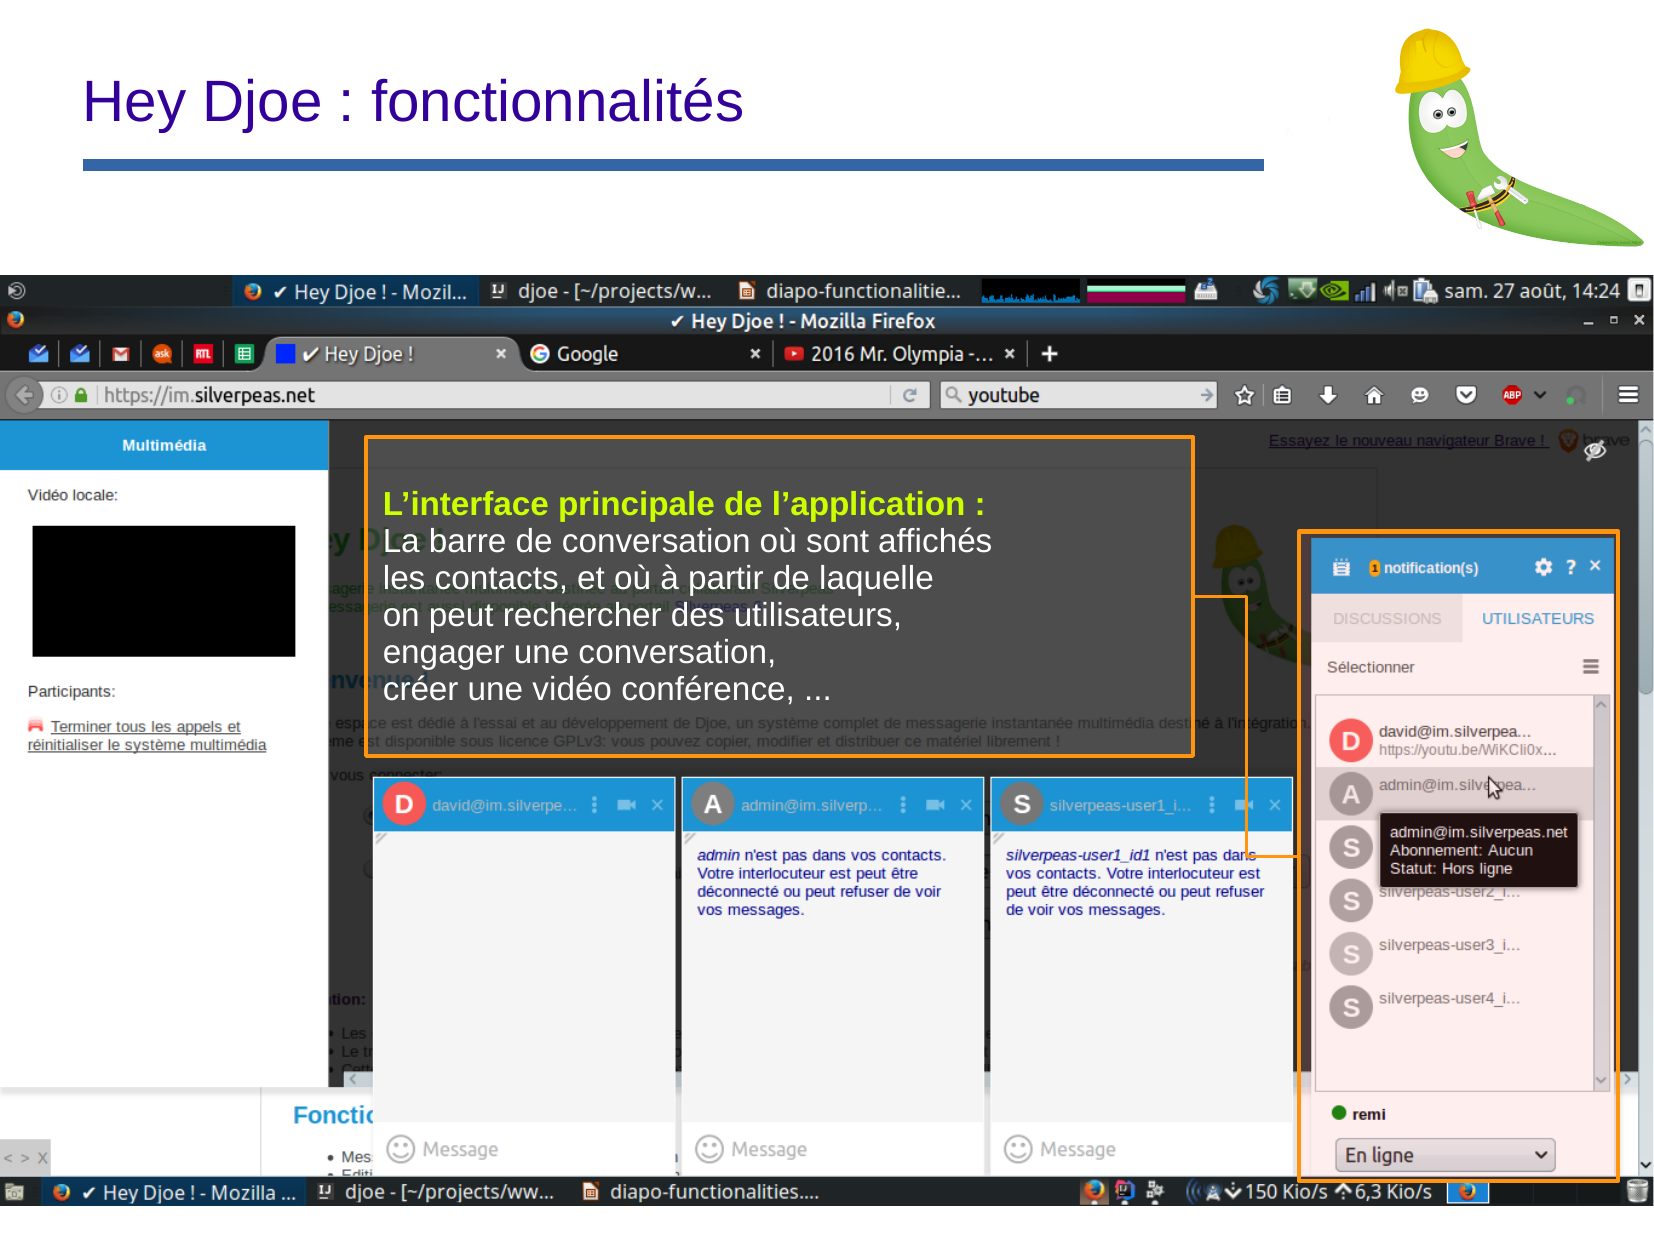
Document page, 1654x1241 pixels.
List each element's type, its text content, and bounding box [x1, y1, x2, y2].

picture [0, 275, 1654, 1206]
text_box L’interface principale de l’application : La barre de conversation où sont affichés les contacts, et où à partir de laquelle on peut rechercher des utilisateurs, engager une conversation, créer une vidéo conférence, ... [366, 437, 1193, 756]
text_box [1299, 531, 1619, 1182]
title Hey Djoe : fonctionnalités [82, 49, 1264, 154]
picture [1286, 23, 1647, 248]
